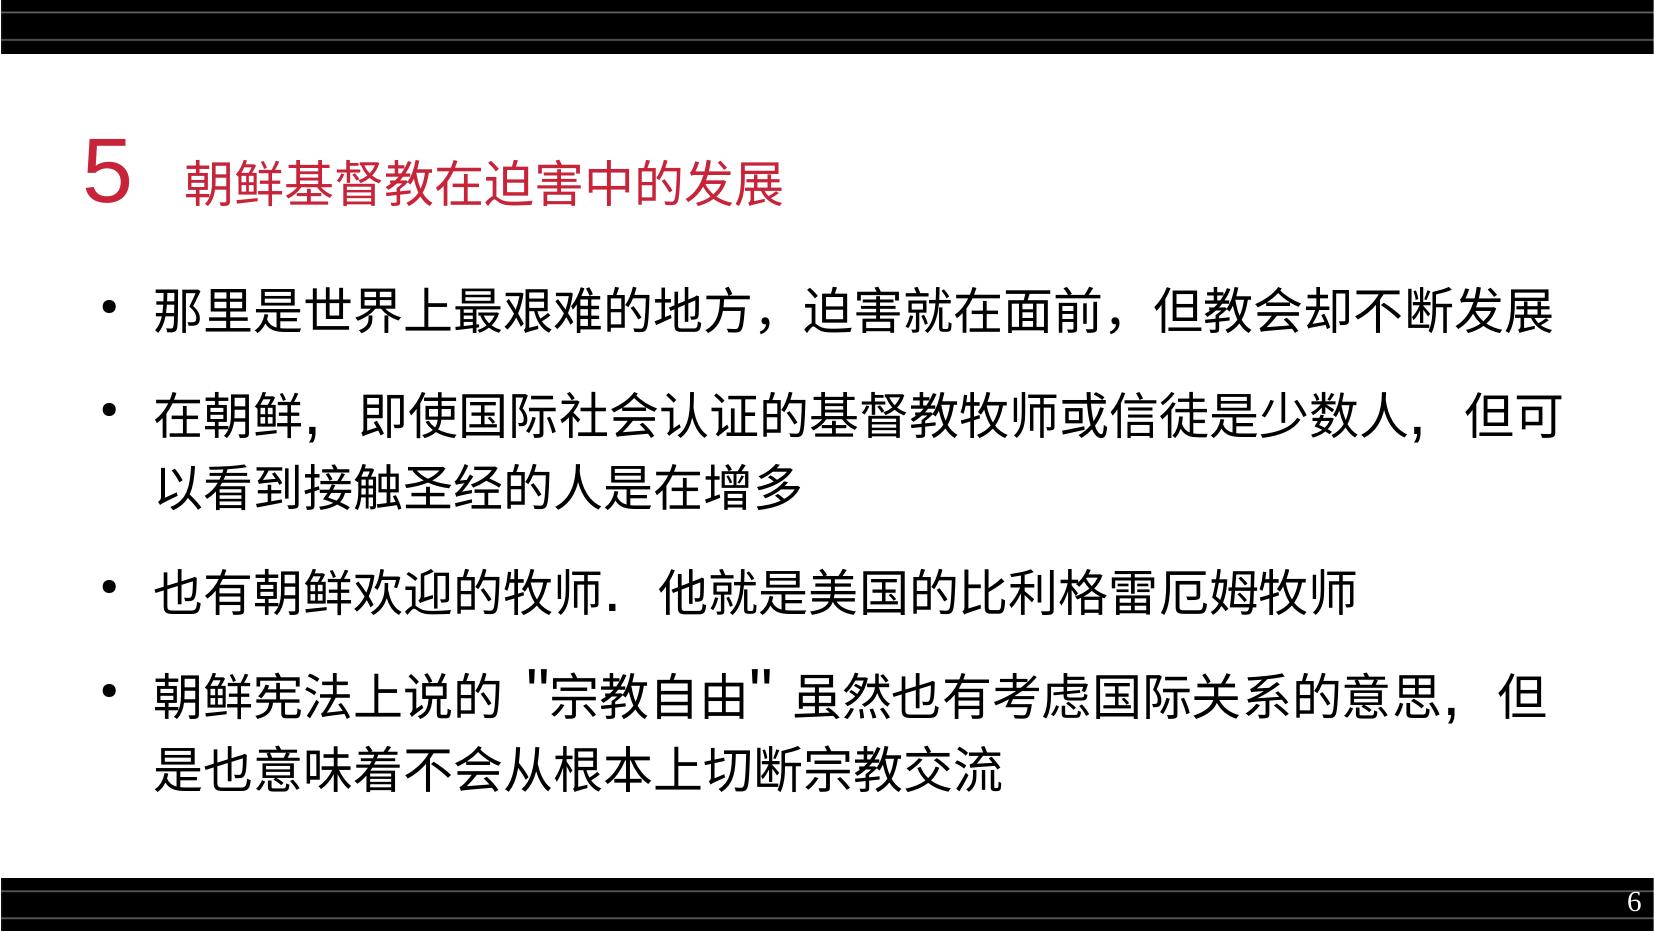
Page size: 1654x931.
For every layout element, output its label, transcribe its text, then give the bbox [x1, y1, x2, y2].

title 5 朝鲜基督教在迫害中的发展 [82, 92, 1571, 249]
picture [1, 0, 1654, 54]
list 那里是世界上最艰难的地方，迫害就在面前，但教会却不断发展 在朝鲜, 即使国际社会认证的基督教牧师或信徒是少数人, 但可以看到接触圣经的人是在增多 也有朝鲜欢迎的牧师. 他就是美国的比利格雷厄姆牧师 朝鲜宪法上说的 "宗教自由" 虽然也有考虑国际关系的意思, 但是也意味着不会从根本上切断宗教交流 [82, 271, 1571, 851]
picture [1, 878, 1654, 931]
